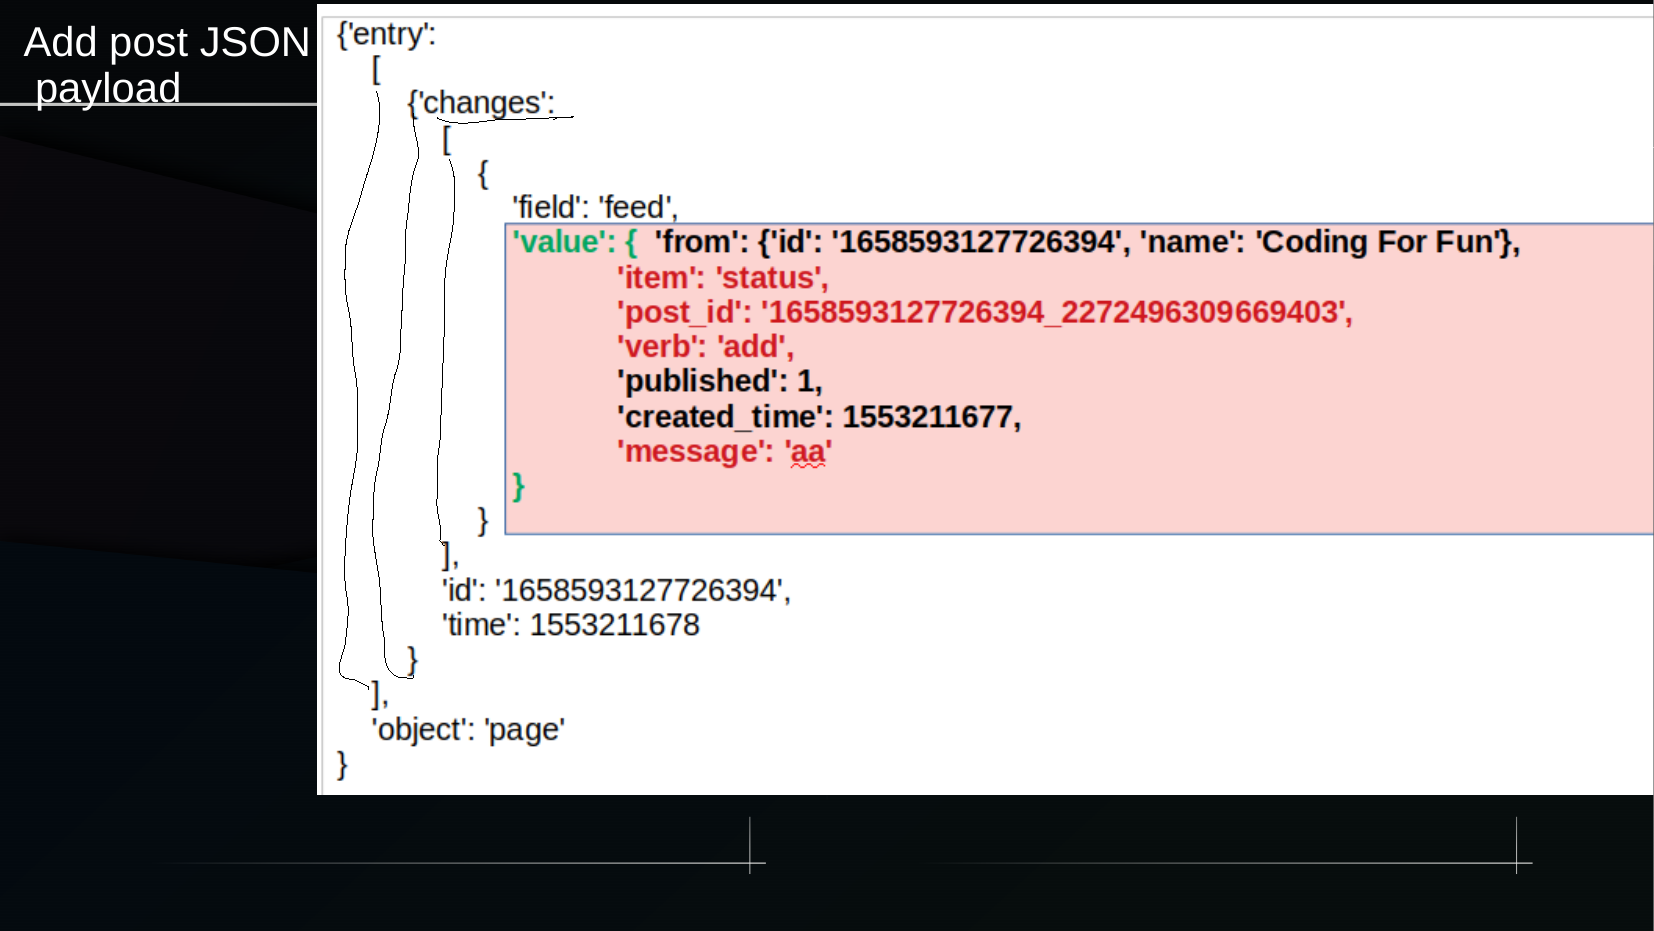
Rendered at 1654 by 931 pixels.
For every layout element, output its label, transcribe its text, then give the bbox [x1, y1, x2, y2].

title Add post JSON payload [23, 11, 317, 119]
picture [0, 0, 1654, 931]
